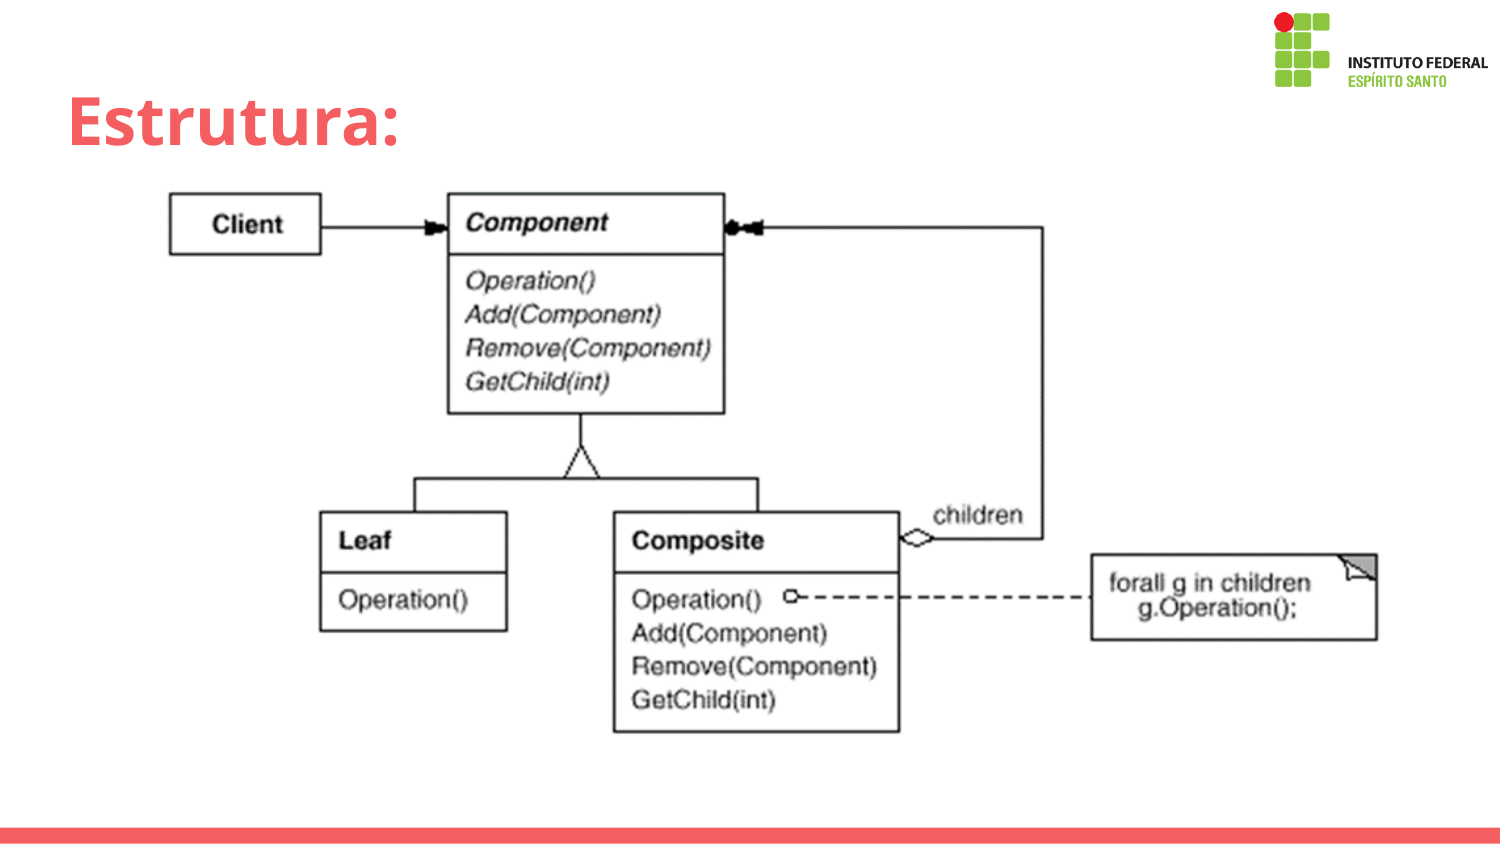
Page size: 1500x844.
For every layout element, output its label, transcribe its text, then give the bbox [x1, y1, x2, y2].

title Estrutura: [51, 64, 1449, 167]
picture [1274, 12, 1488, 87]
picture [160, 166, 1386, 742]
